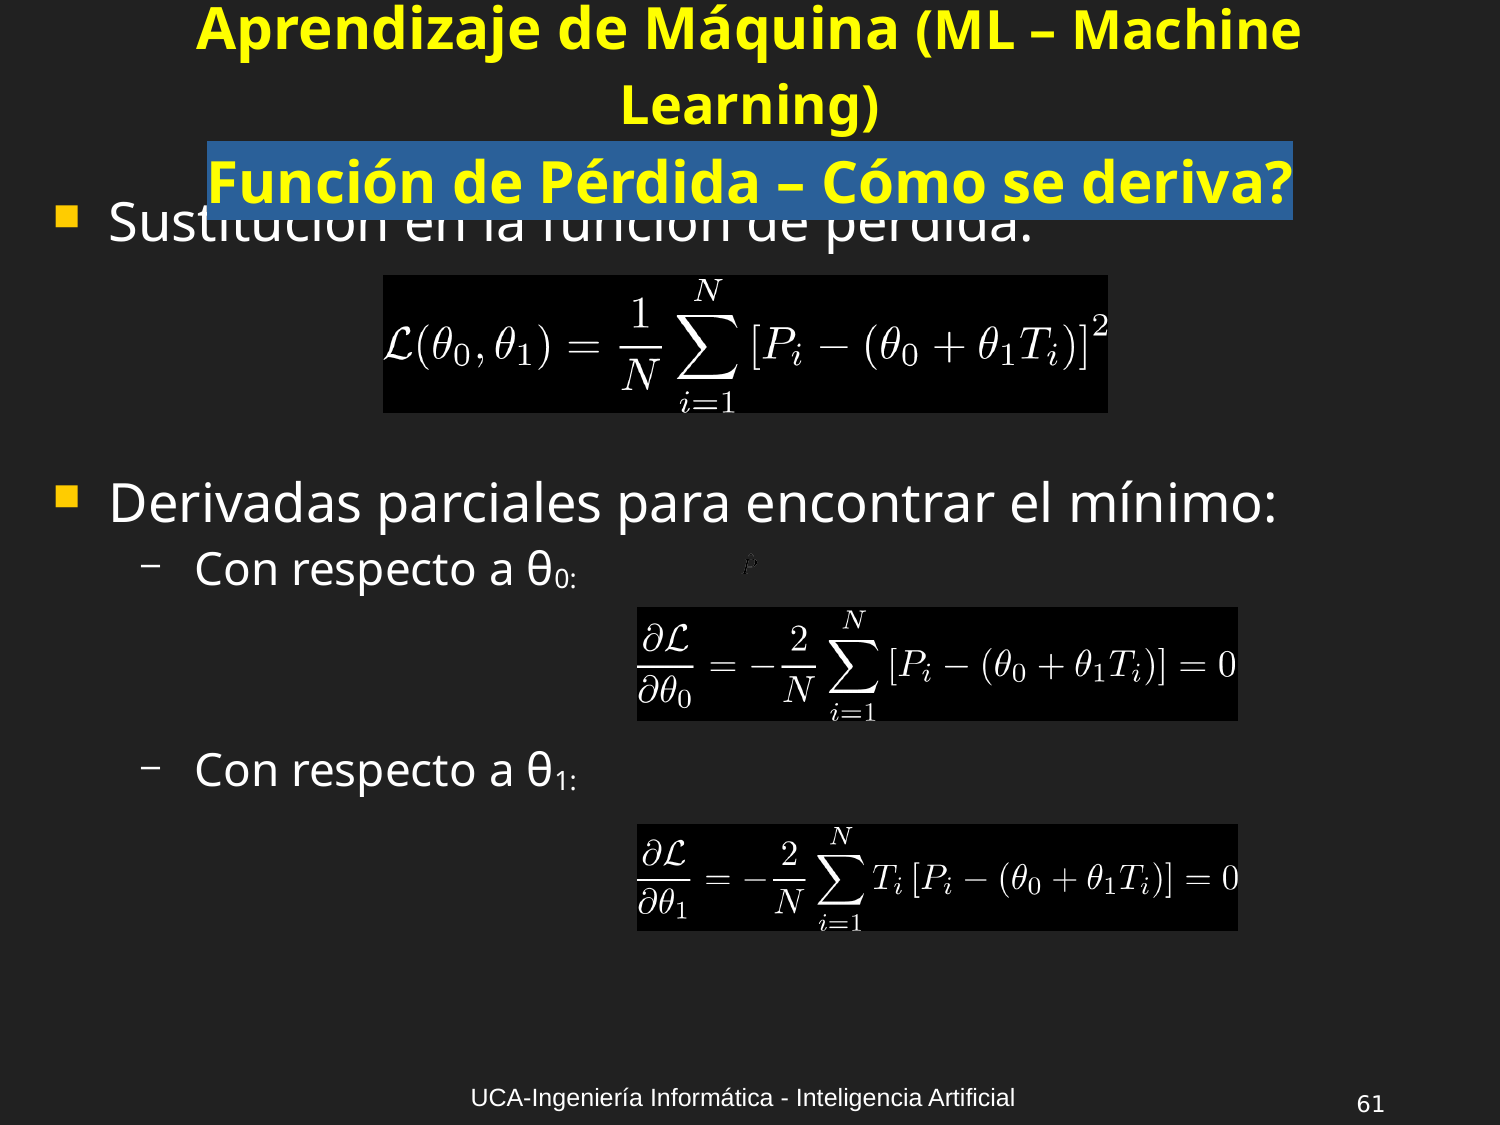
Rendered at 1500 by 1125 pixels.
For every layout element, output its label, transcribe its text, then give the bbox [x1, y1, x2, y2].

title Aprendizaje de Máquina (ML – Machine Learning) Función de Pérdida – Cómo se deriva? [75, 45, 1425, 162]
picture [383, 275, 1108, 413]
picture [637, 607, 1238, 721]
picture [741, 552, 759, 574]
picture [637, 824, 1238, 931]
text_box Sustitución en la función de pérdida: Derivadas parciales para encontrar el mínimo: Con respecto a θ0: Con respecto a θ1: [37, 187, 1388, 1005]
